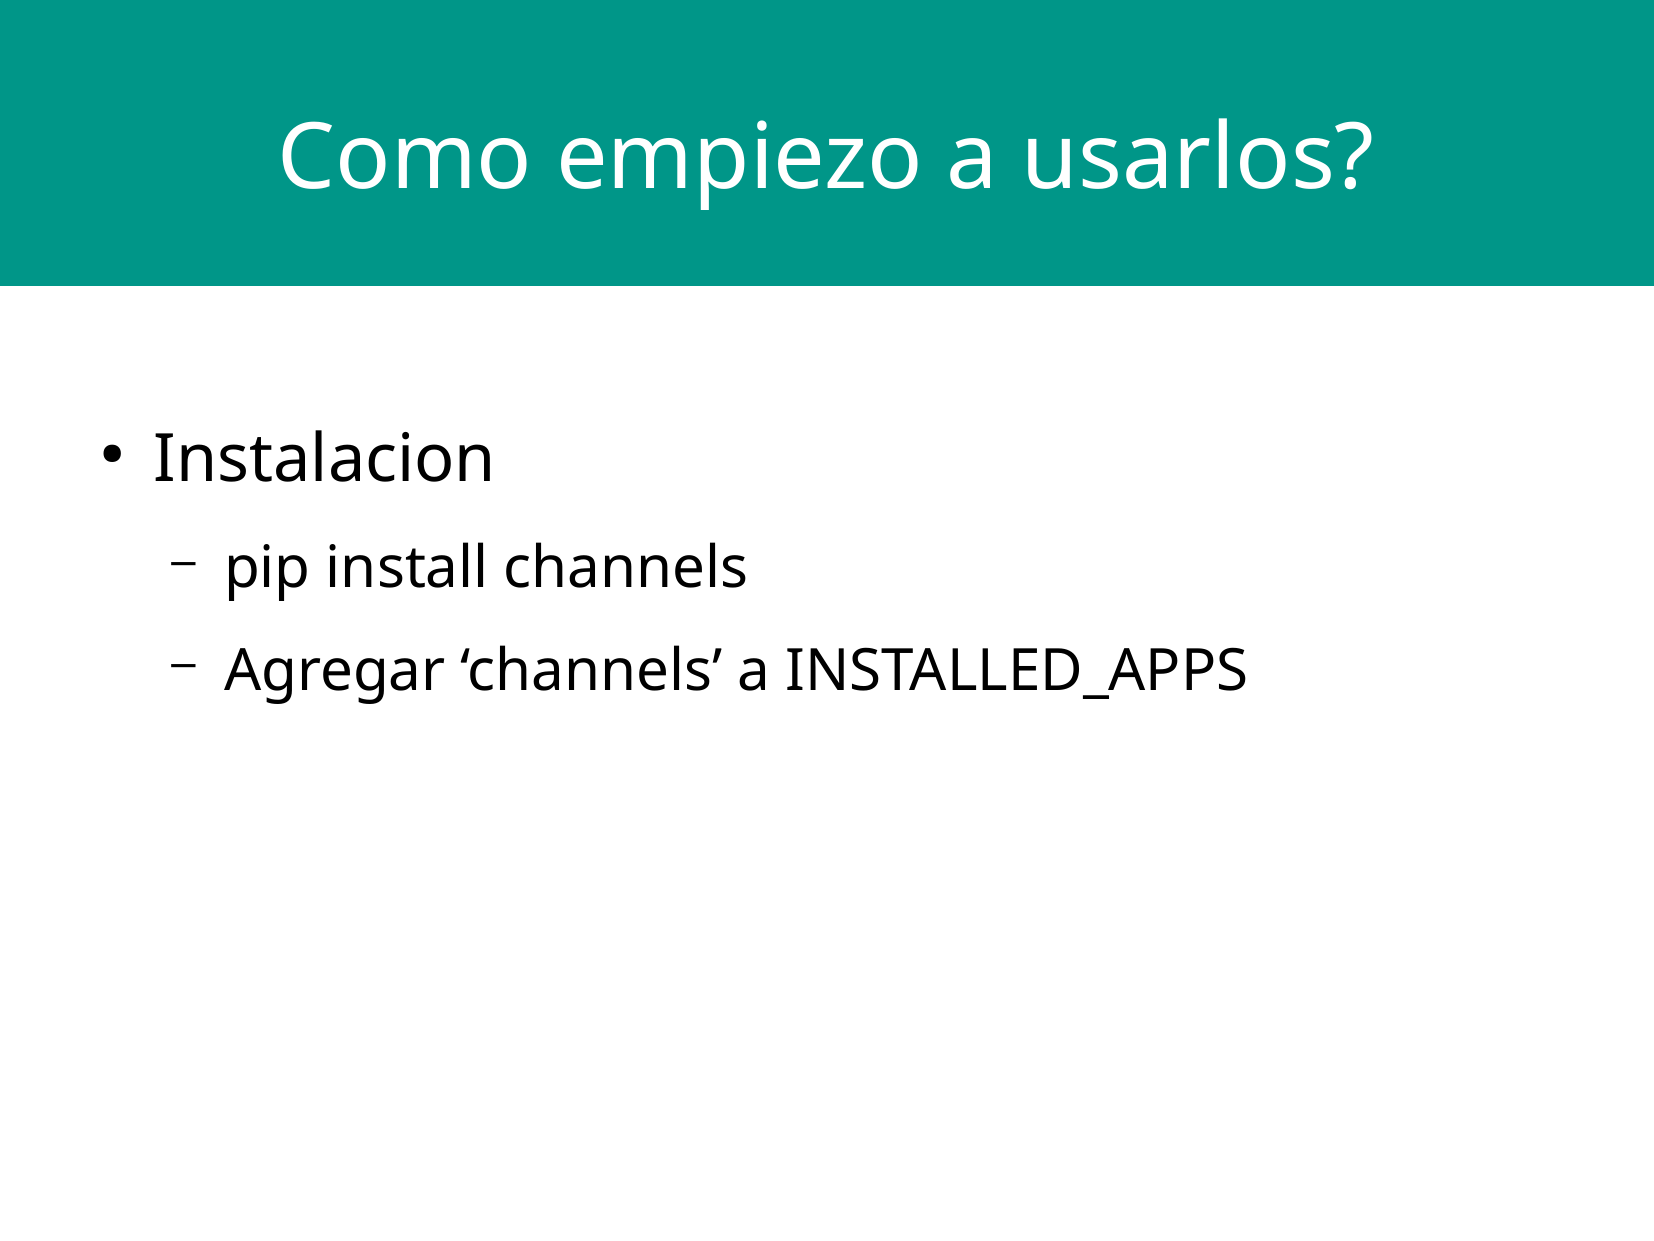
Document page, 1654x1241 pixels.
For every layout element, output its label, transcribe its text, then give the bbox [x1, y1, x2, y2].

list Instalacion pip install channels Agregar ‘channels’ a INSTALLED_APPS [82, 290, 1571, 1010]
title Como empiezo a usarlos? [82, 49, 1571, 257]
